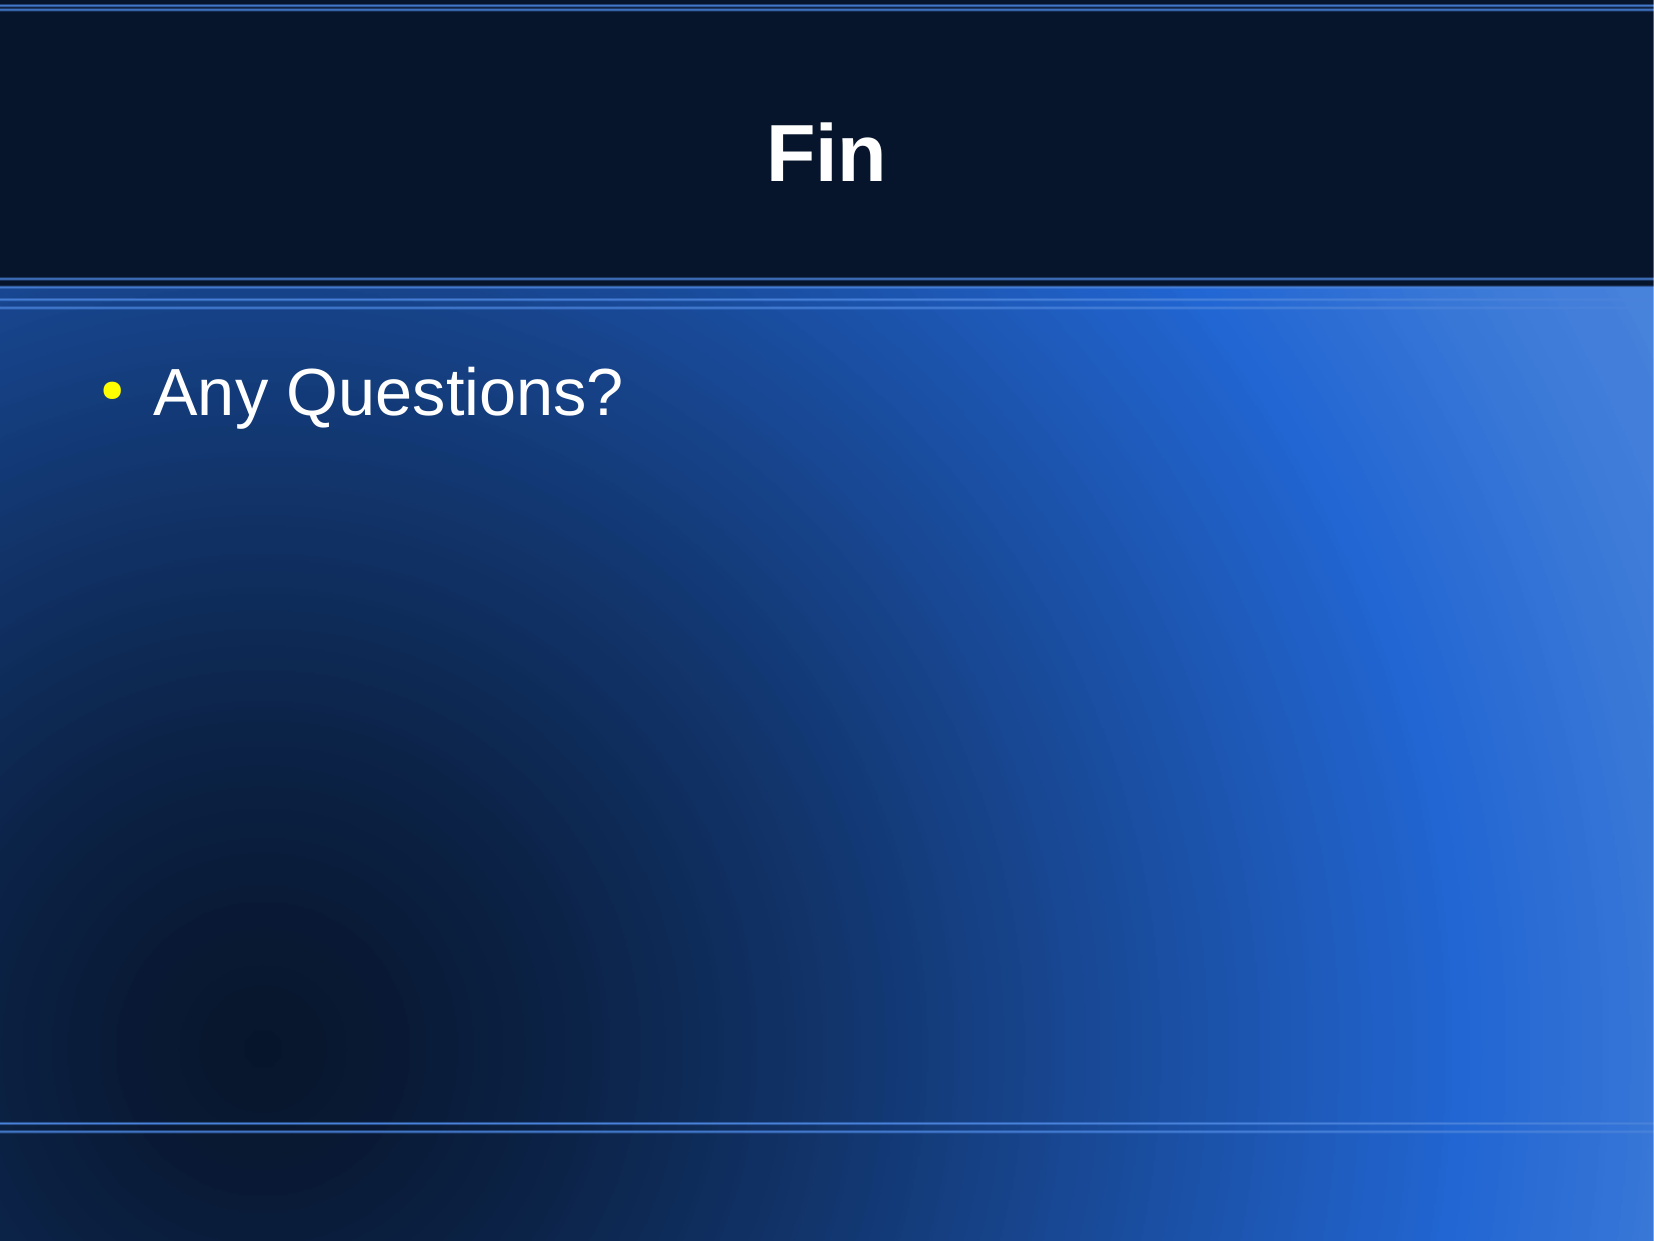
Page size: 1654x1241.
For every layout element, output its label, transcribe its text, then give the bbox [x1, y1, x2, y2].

picture [0, 0, 1654, 1241]
list Any Questions? [82, 355, 1571, 1075]
title Fin [82, 49, 1571, 257]
